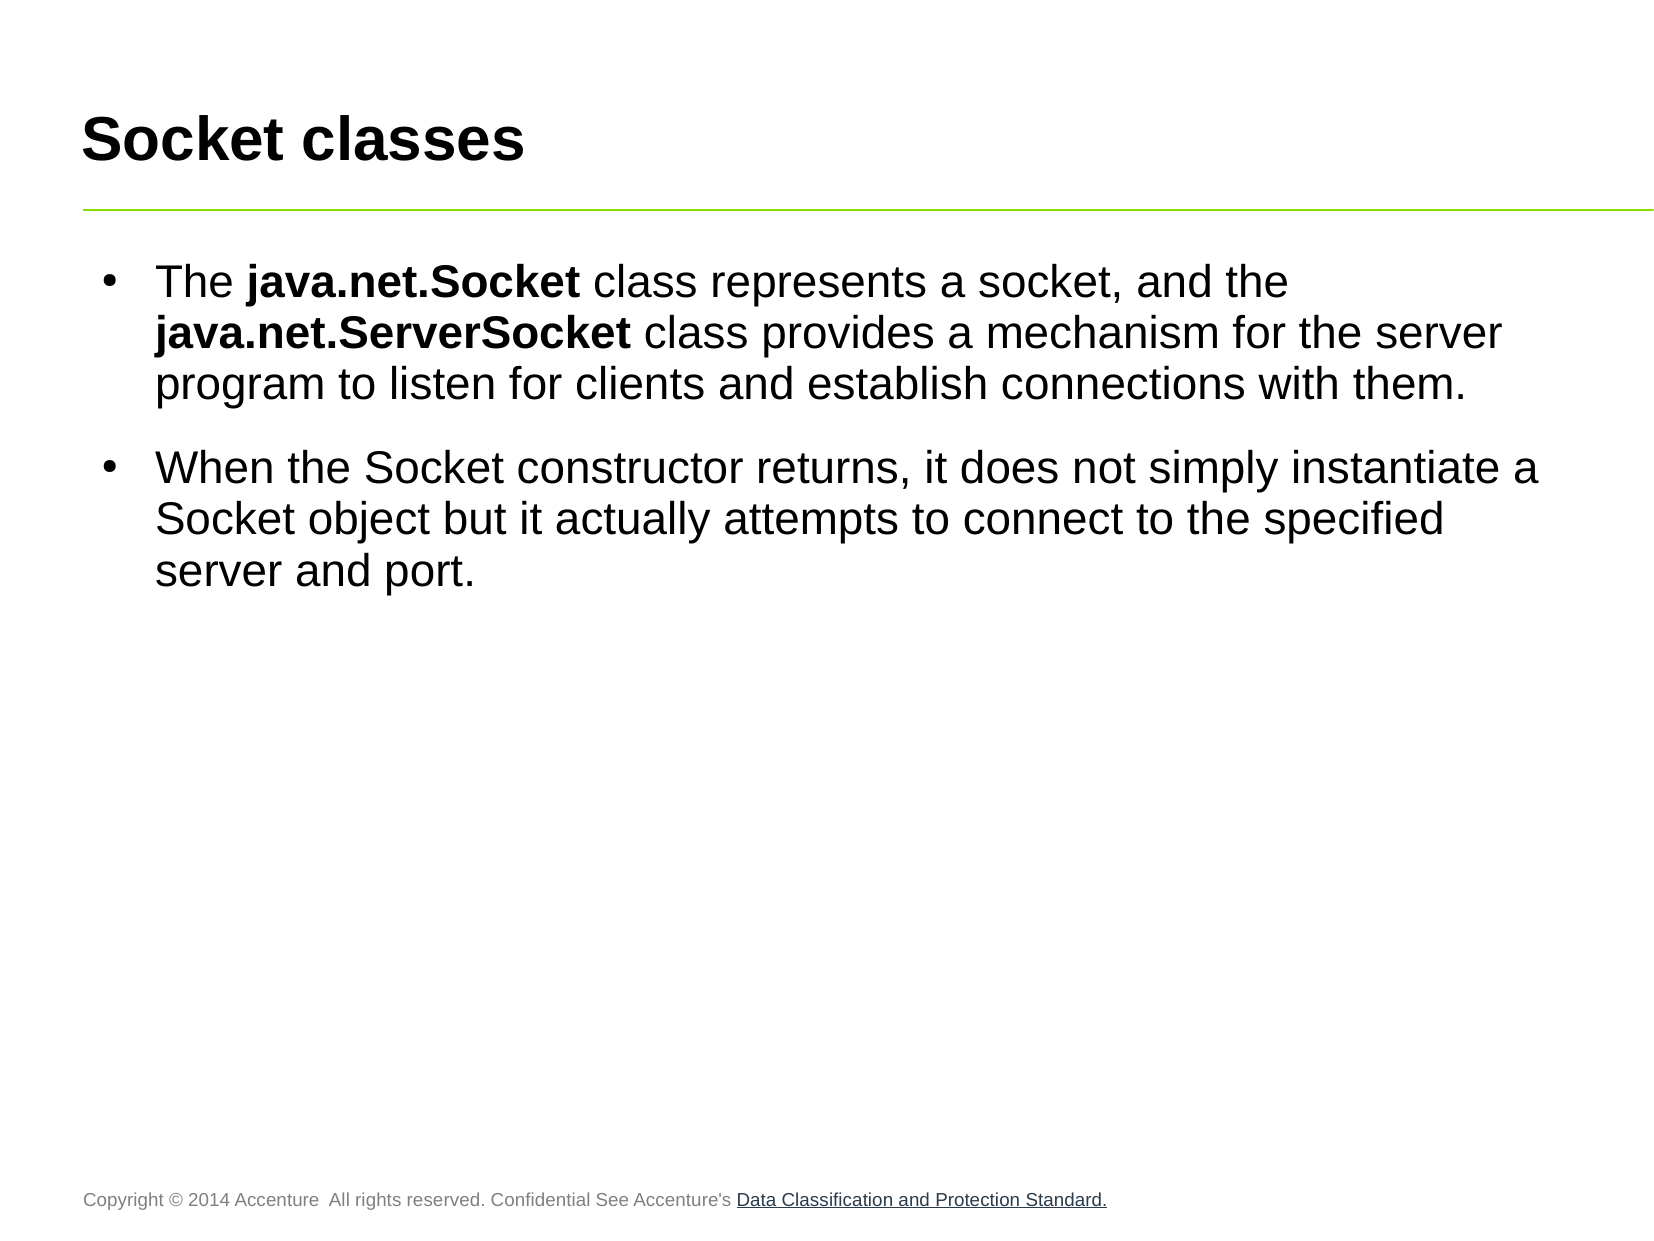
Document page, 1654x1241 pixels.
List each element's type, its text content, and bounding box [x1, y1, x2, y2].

title Socket classes [81, 68, 1654, 211]
list The java.net.Socket class represents a socket, and the java.net.ServerSocket class provides a mechanism for the server program to listen for clients and establish connections with them. When the Socket constructor returns, it does not simply instantiate a Socket object but it actually attempts to connect to the specified server and port. [84, 255, 1573, 1166]
